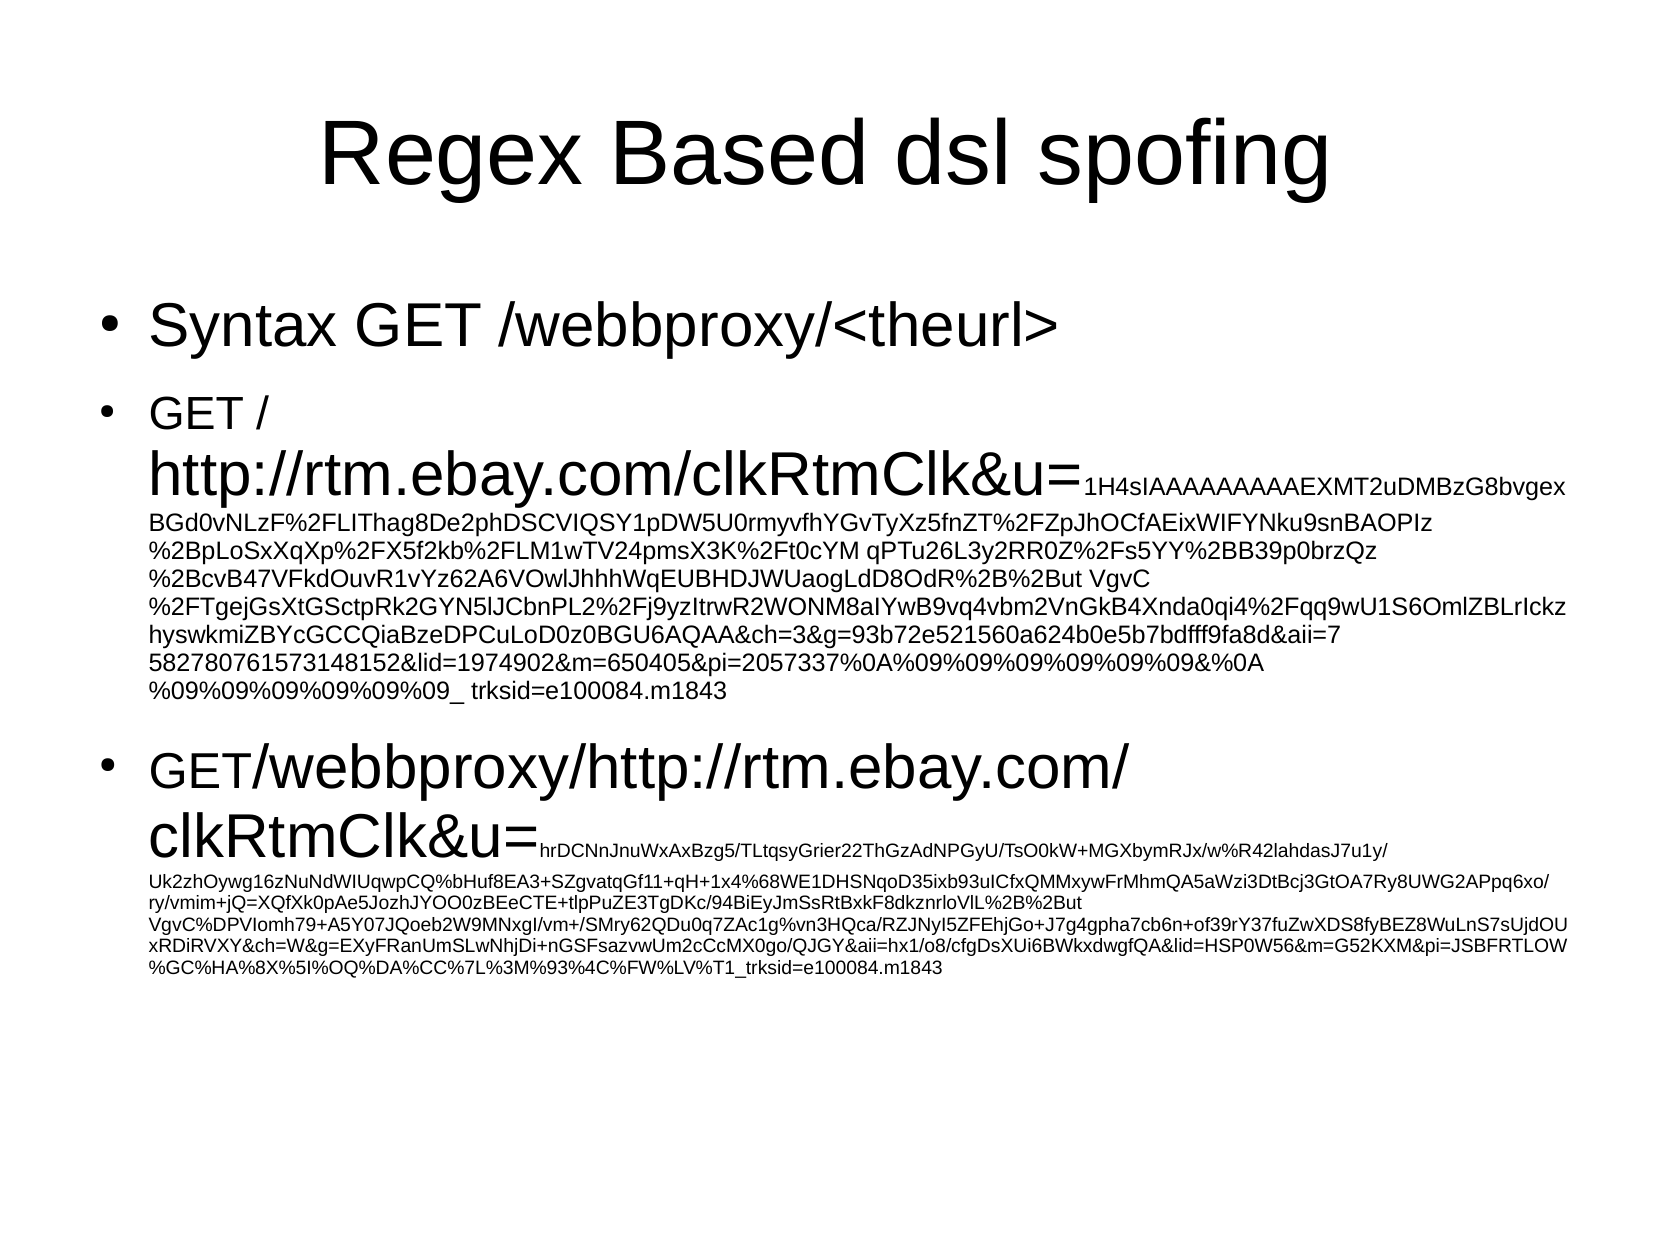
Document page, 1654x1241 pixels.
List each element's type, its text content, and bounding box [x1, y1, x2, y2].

title Regex Based dsl spofing [82, 49, 1571, 257]
list Syntax GET /webbproxy/<theurl> GET / http://rtm.ebay.com/clkRtmClk&u=1H4sIAAAAAAAAAEXMT2uDMBzG8bvgexBGd0vNLzF%2FLIThag8De2phDSCVIQSY1pDW5U0rmyvfhYGvTyXz5fnZT%2FZpJhOCfAEixWIFYNku9snBAOPIz%2BpLoSxXqXp%2FX5f2kb%2FLM1wTV24pmsX3K%2Ft0cYM qPTu26L3y2RR0Z%2Fs5YY%2BB39p0brzQz%2BcvB47VFkdOuvR1vYz62A6VOwlJhhhWqEUBHDJWUaogLdD8OdR%2B%2But VgvC%2FTgejGsXtGSctpRk2GYN5lJCbnPL2%2Fj9yzItrwR2WONM8aIYwB9vq4vbm2VnGkB4Xnda0qi4%2Fqq9wU1S6OmlZBLrIckzhyswkmiZBYcGCCQiaBzeDPCuLoD0z0BGU6AQAA&ch=3&g=93b72e521560a624b0e5b7bdfff9fa8d&aii=7 582780761573148152&lid=1974902&m=650405&pi=2057337%0A%09%09%09%09%09%09&%0A%09%09%09%09%09%09_ trksid=e100084.m1843 GET/webbproxy/http://rtm.ebay.com/clkRtmClk&u=hrDCNnJnuWxAxBzg5/TLtqsyGrier22ThGzAdNPGyU/TsO0kW+MGXbymRJx/w%R42lahdasJ7u1y/Uk2zhOywg16zNuNdWIUqwpCQ%bHuf8EA3+SZgvatqGf11+qH+1x4%68WE1DHSNqoD35ixb93uICfxQMMxywFrMhmQA5aWzi3DtBcj3GtOA7Ry8UWG2APpq6xo/ry/vmim+jQ=XQfXk0pAe5JozhJYOO0zBEeCTE+tlpPuZE3TgDKc/94BiEyJmSsRtBxkF8dkznrloVlL%2B%2But VgvC%DPVIomh79+A5Y07JQoeb2W9MNxgI/vm+/SMry62QDu0q7ZAc1g%vn3HQca/RZJNyI5ZFEhjGo+J7g4gpha7cb6n+of39rY37fuZwXDS8fyBEZ8WuLnS7sUjdOUxRDiRVXY&ch=W&g=EXyFRanUmSLwNhjDi+nGSFsazvwUm2cCcMX0go/QJGY&aii=hx1/o8/cfgDsXUi6BWkxdwgfQA&lid=HSP0W56&m=G52KXM&pi=JSBFRTLOW%GC%HA%8X%5I%OQ%DA%CC%7L%3M%93%4C%FW%LV%T1_trksid=e100084.m1843 [82, 290, 1571, 1010]
